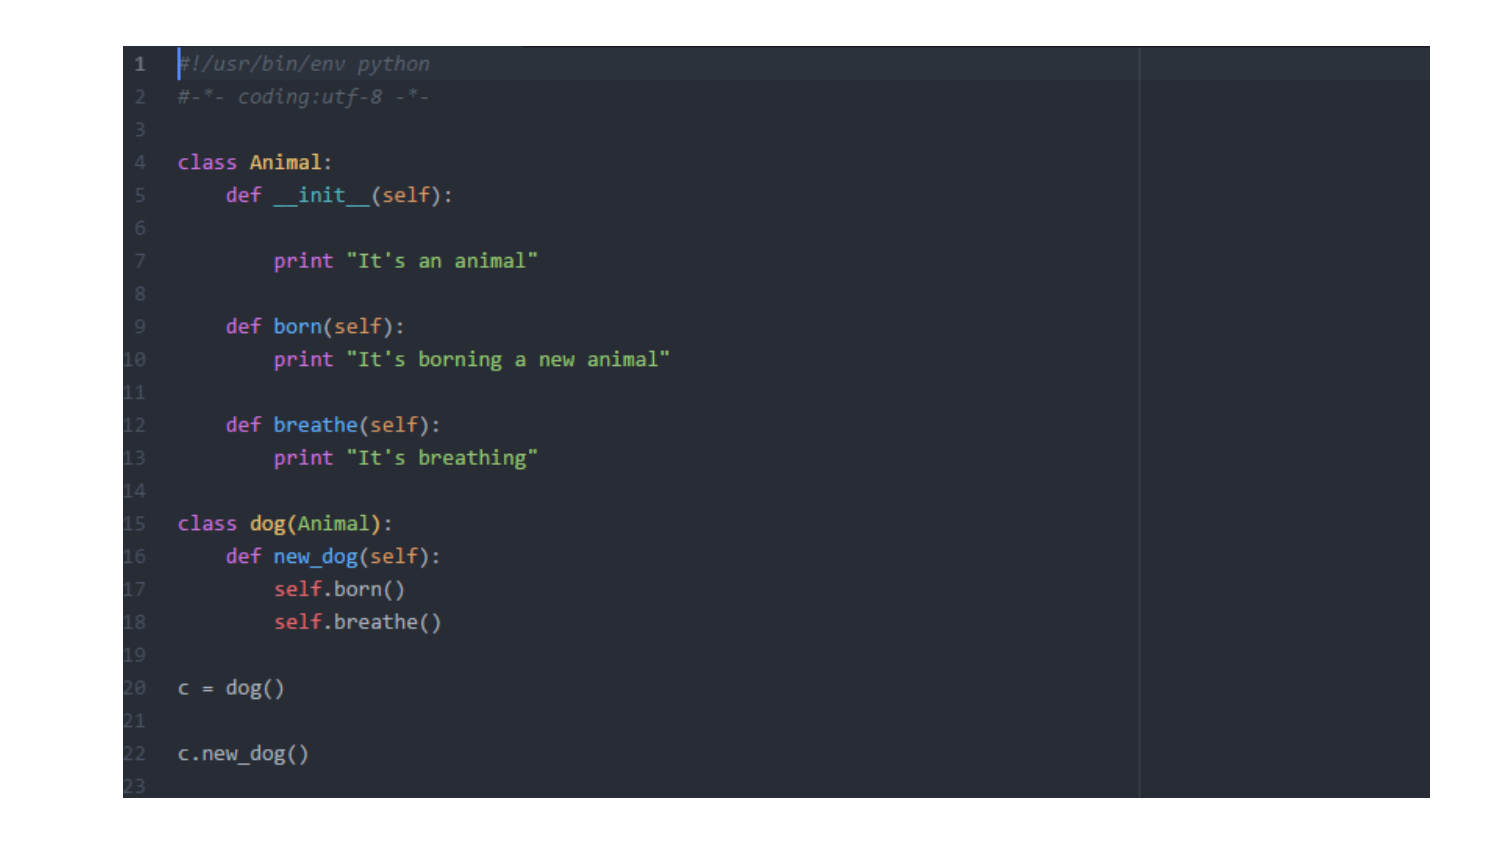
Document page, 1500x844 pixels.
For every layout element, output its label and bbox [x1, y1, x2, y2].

picture [123, 46, 1430, 798]
